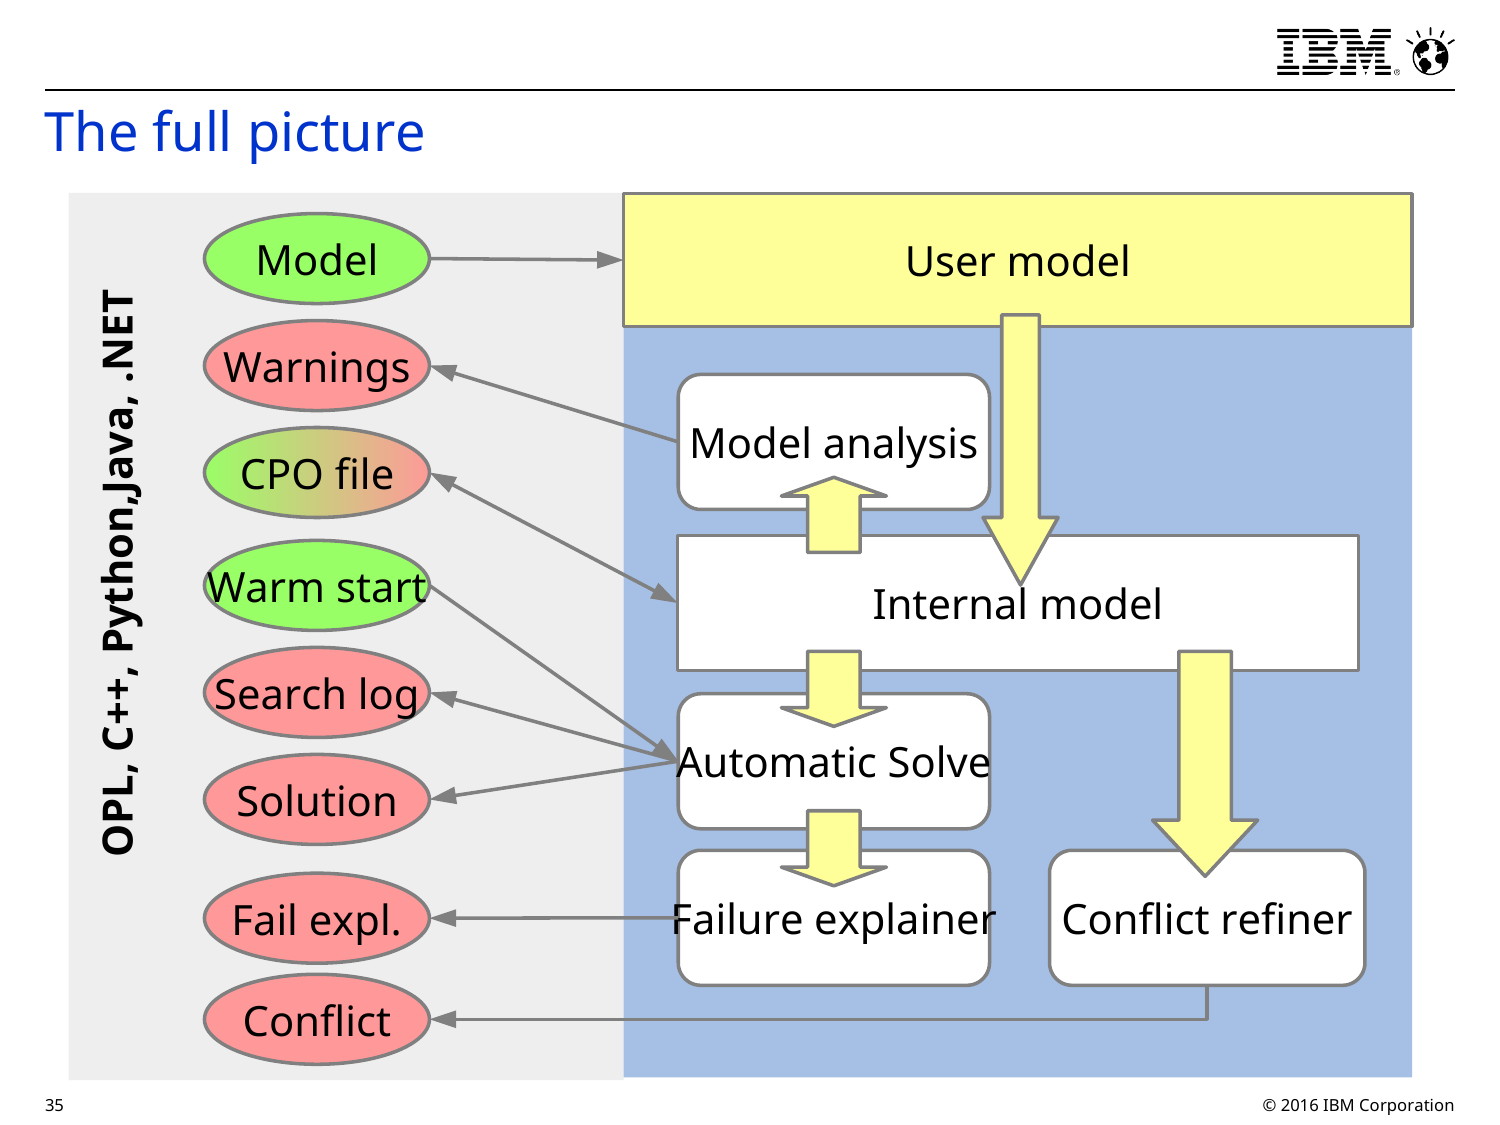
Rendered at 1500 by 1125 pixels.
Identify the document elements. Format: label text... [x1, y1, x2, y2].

text_box OPL, C++, Python,Java, .NET [83, 315, 149, 873]
text_box [68, 203, 1413, 1081]
text_box Warnings [204, 320, 430, 411]
text_box Failure explainer [678, 850, 990, 986]
text_box Automatic Solve [678, 693, 990, 829]
text_box User model [623, 193, 1413, 327]
text_box Fail expl. [204, 873, 430, 964]
text_box Conflict refiner [1049, 850, 1365, 986]
text_box Model [204, 213, 430, 304]
text_box Solution [204, 754, 430, 845]
text_box Conflict [204, 974, 430, 1065]
text_box Search log [204, 647, 430, 738]
text_box Internal model [677, 535, 1359, 671]
text_box Model analysis [678, 374, 990, 510]
picture [1260, 10, 1468, 90]
text_box Warm start [204, 540, 430, 631]
text_box Search log [399, 689, 411, 706]
title The full picture [29, 97, 1455, 203]
text_box CPO file [204, 427, 430, 518]
